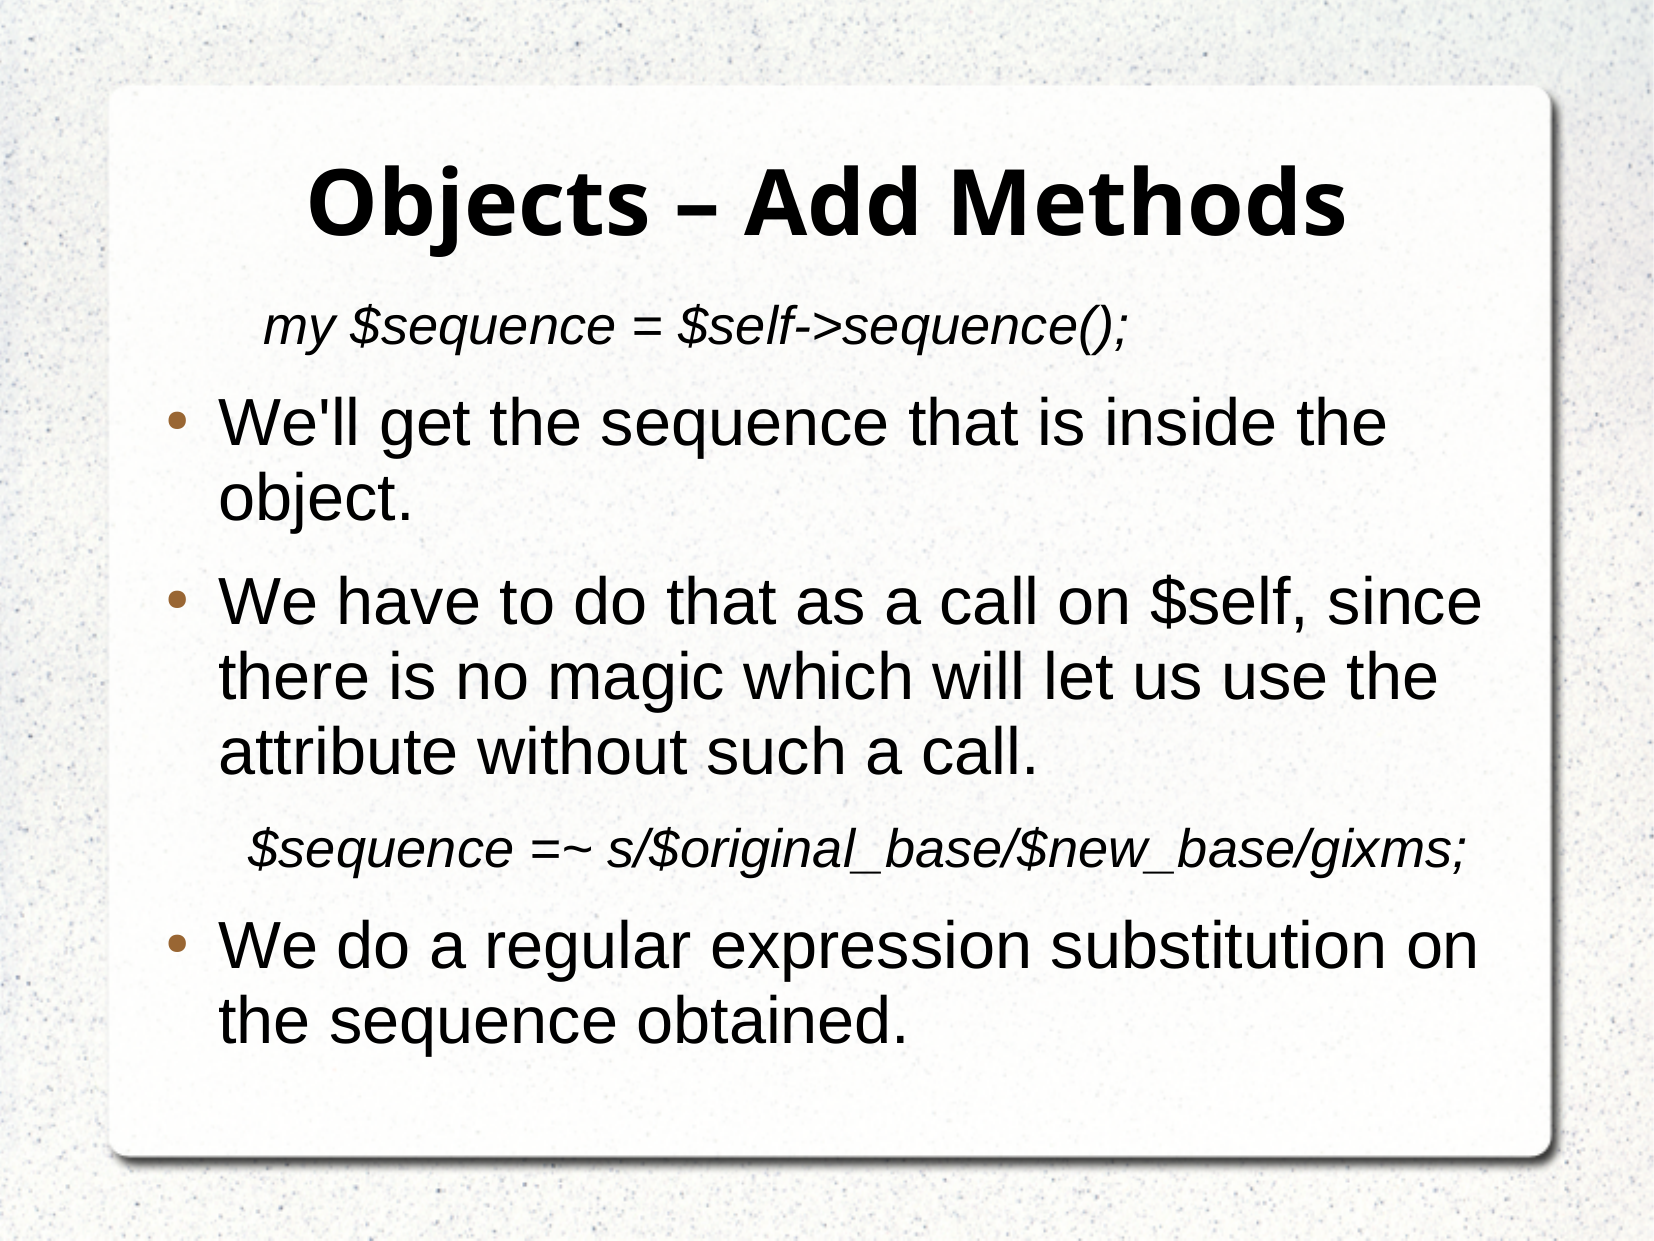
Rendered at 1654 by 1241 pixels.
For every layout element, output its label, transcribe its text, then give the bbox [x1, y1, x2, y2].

title Objects – Add Methods [118, 96, 1536, 304]
picture [0, 0, 1654, 1241]
list my $sequence = $self->sequence(); We'll get the sequence that is inside the object. We have to do that as a call on $self, since there is no magic which will let us use the attribute without such a call. $sequence =~ s/$original_base/$new_base/gixms; We do a regular expression substitution on the sequence obtained. [147, 295, 1506, 1057]
